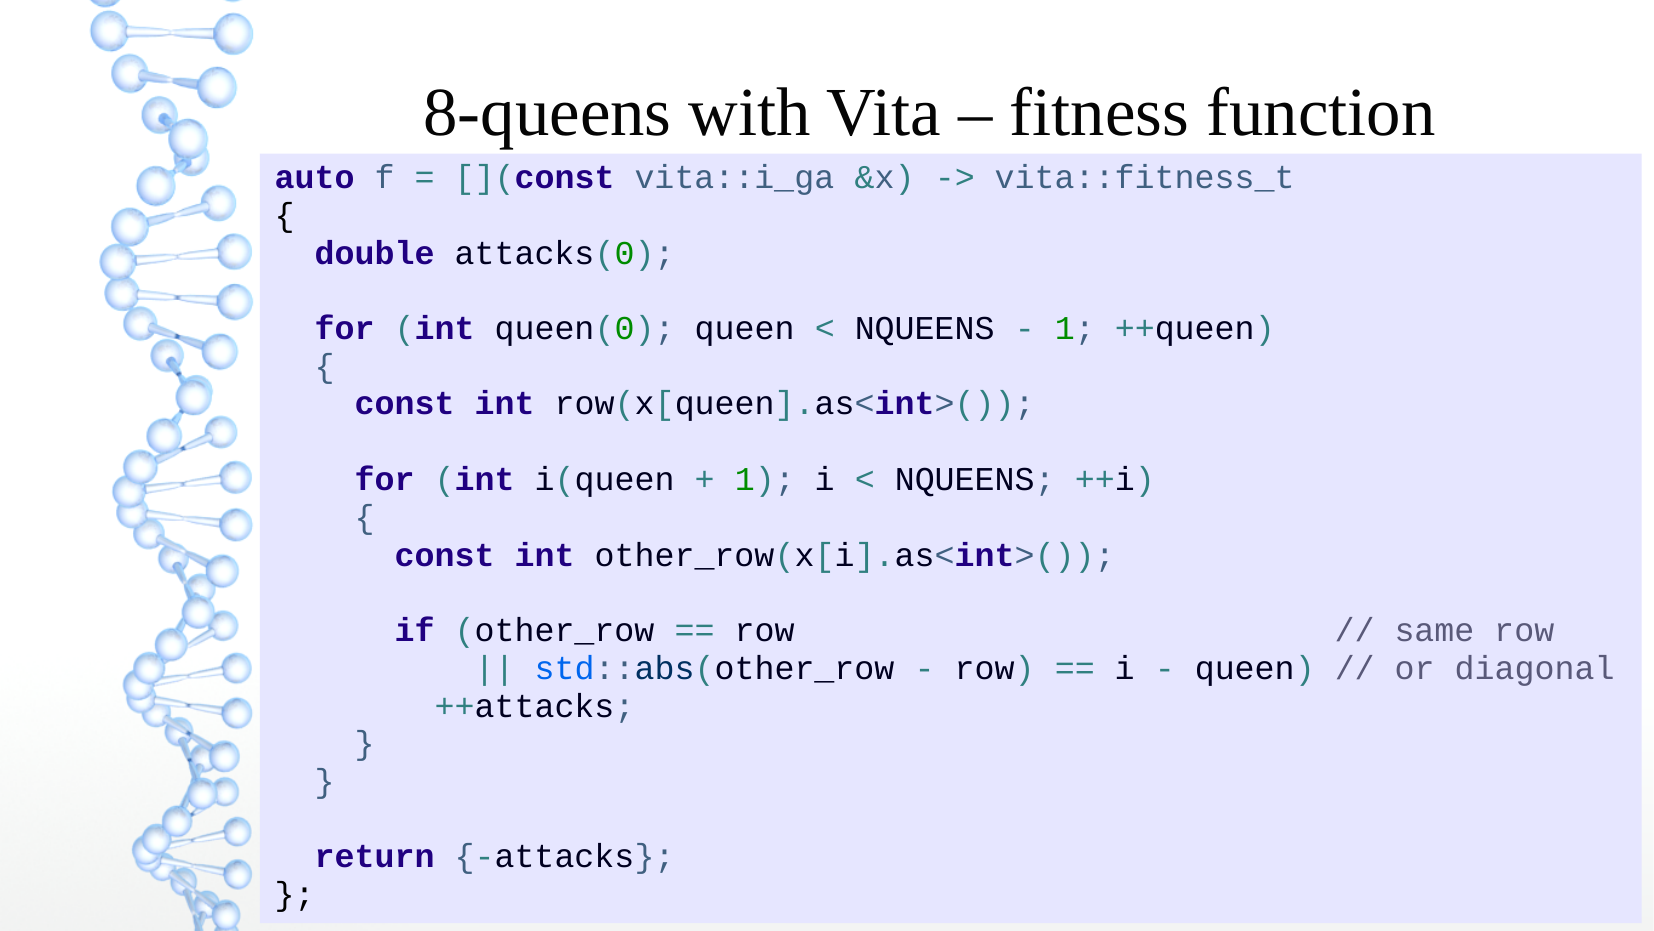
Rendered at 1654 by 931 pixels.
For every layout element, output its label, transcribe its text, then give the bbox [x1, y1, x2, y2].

text_box auto f = [](const vita::i_ga &x) -> vita::fitness_t { double attacks(0); for (int queen(0); queen < NQUEENS - 1; ++queen) { const int row(x[queen].as<int>()); for (int i(queen + 1); i < NQUEENS; ++i) { const int other_row(x[i].as<int>()); if (other_row == row // same row || std::abs(other_row - row) == i - queen) // or diagonal ++attacks; } } return {-attacks}; }; [259, 153, 1642, 924]
picture [0, 0, 1654, 931]
title 8-queens with Vita – fitness function [265, 35, 1595, 153]
